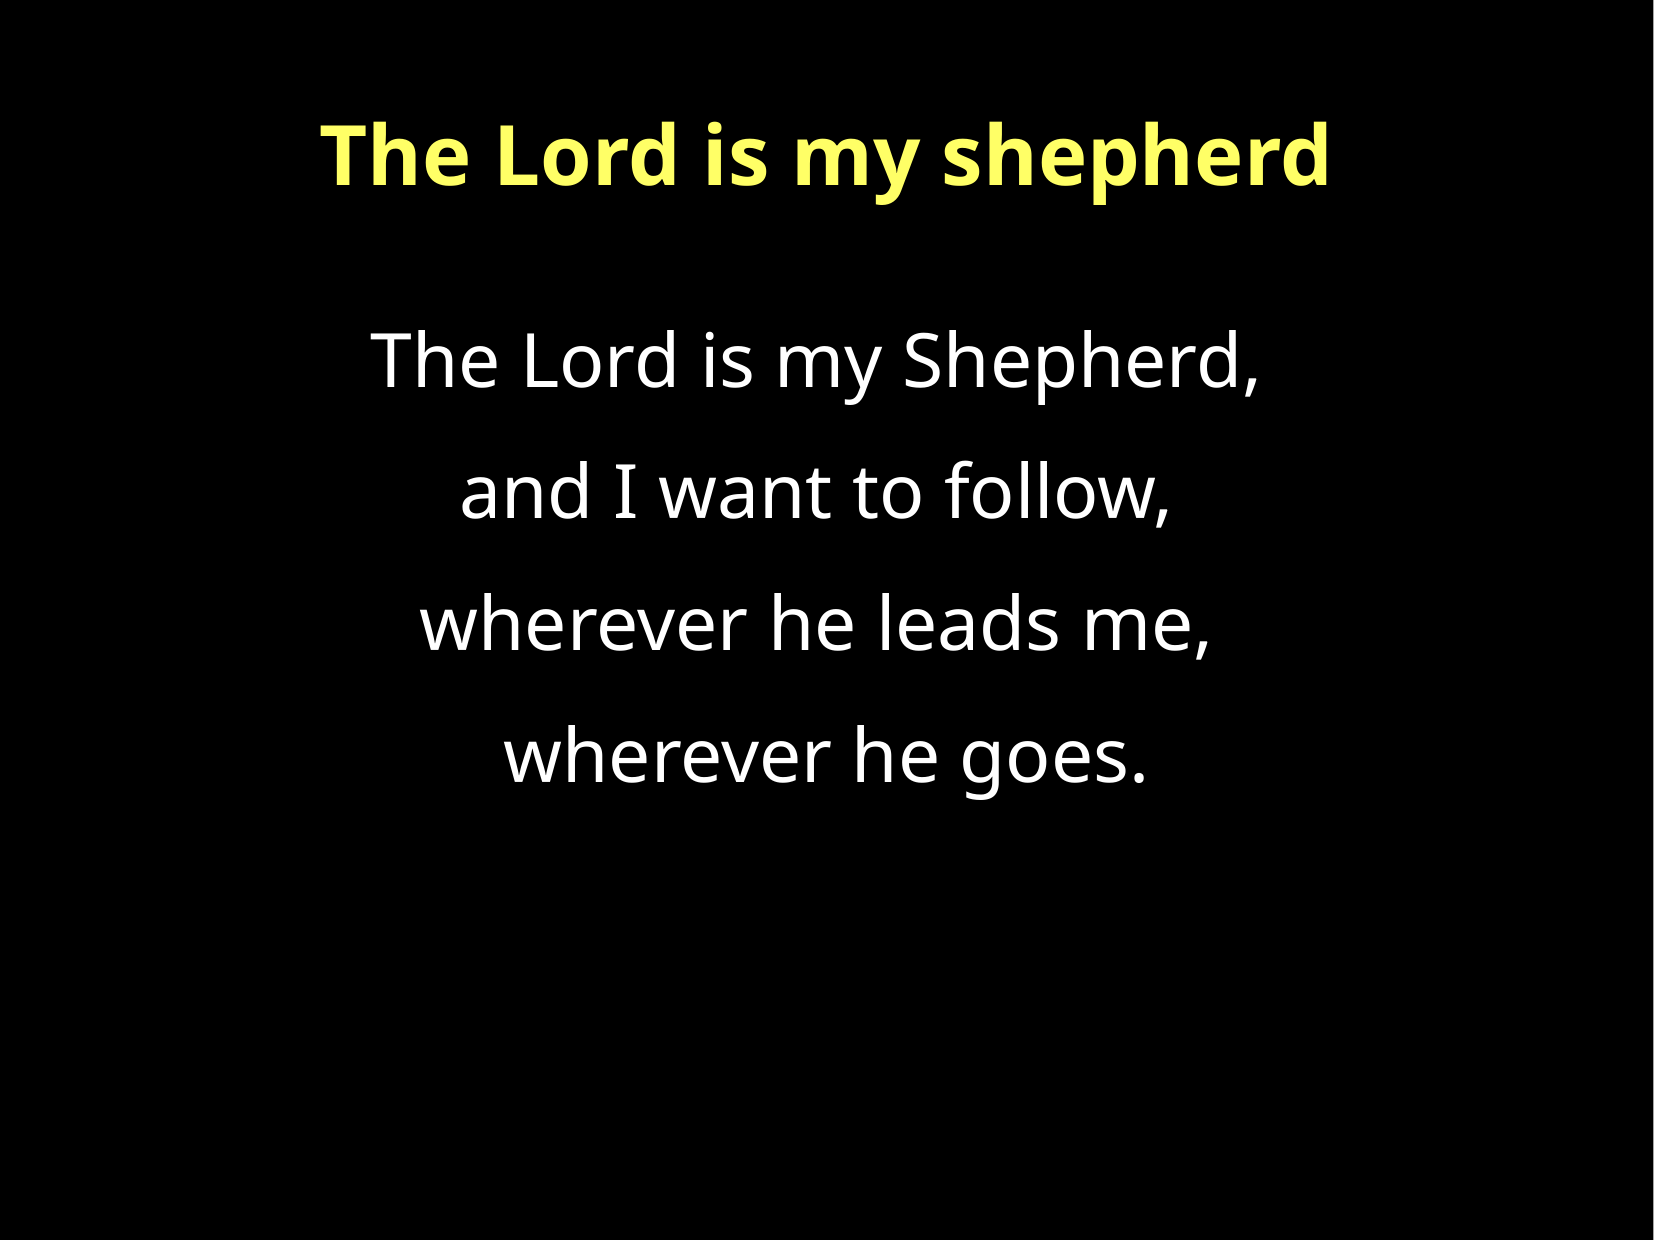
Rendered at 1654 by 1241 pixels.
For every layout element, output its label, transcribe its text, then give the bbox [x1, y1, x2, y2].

title The Lord is my shepherd [82, 49, 1571, 257]
list The Lord is my Shepherd, and I want to follow, wherever he leads me, wherever he goes. [0, 307, 1654, 1229]
